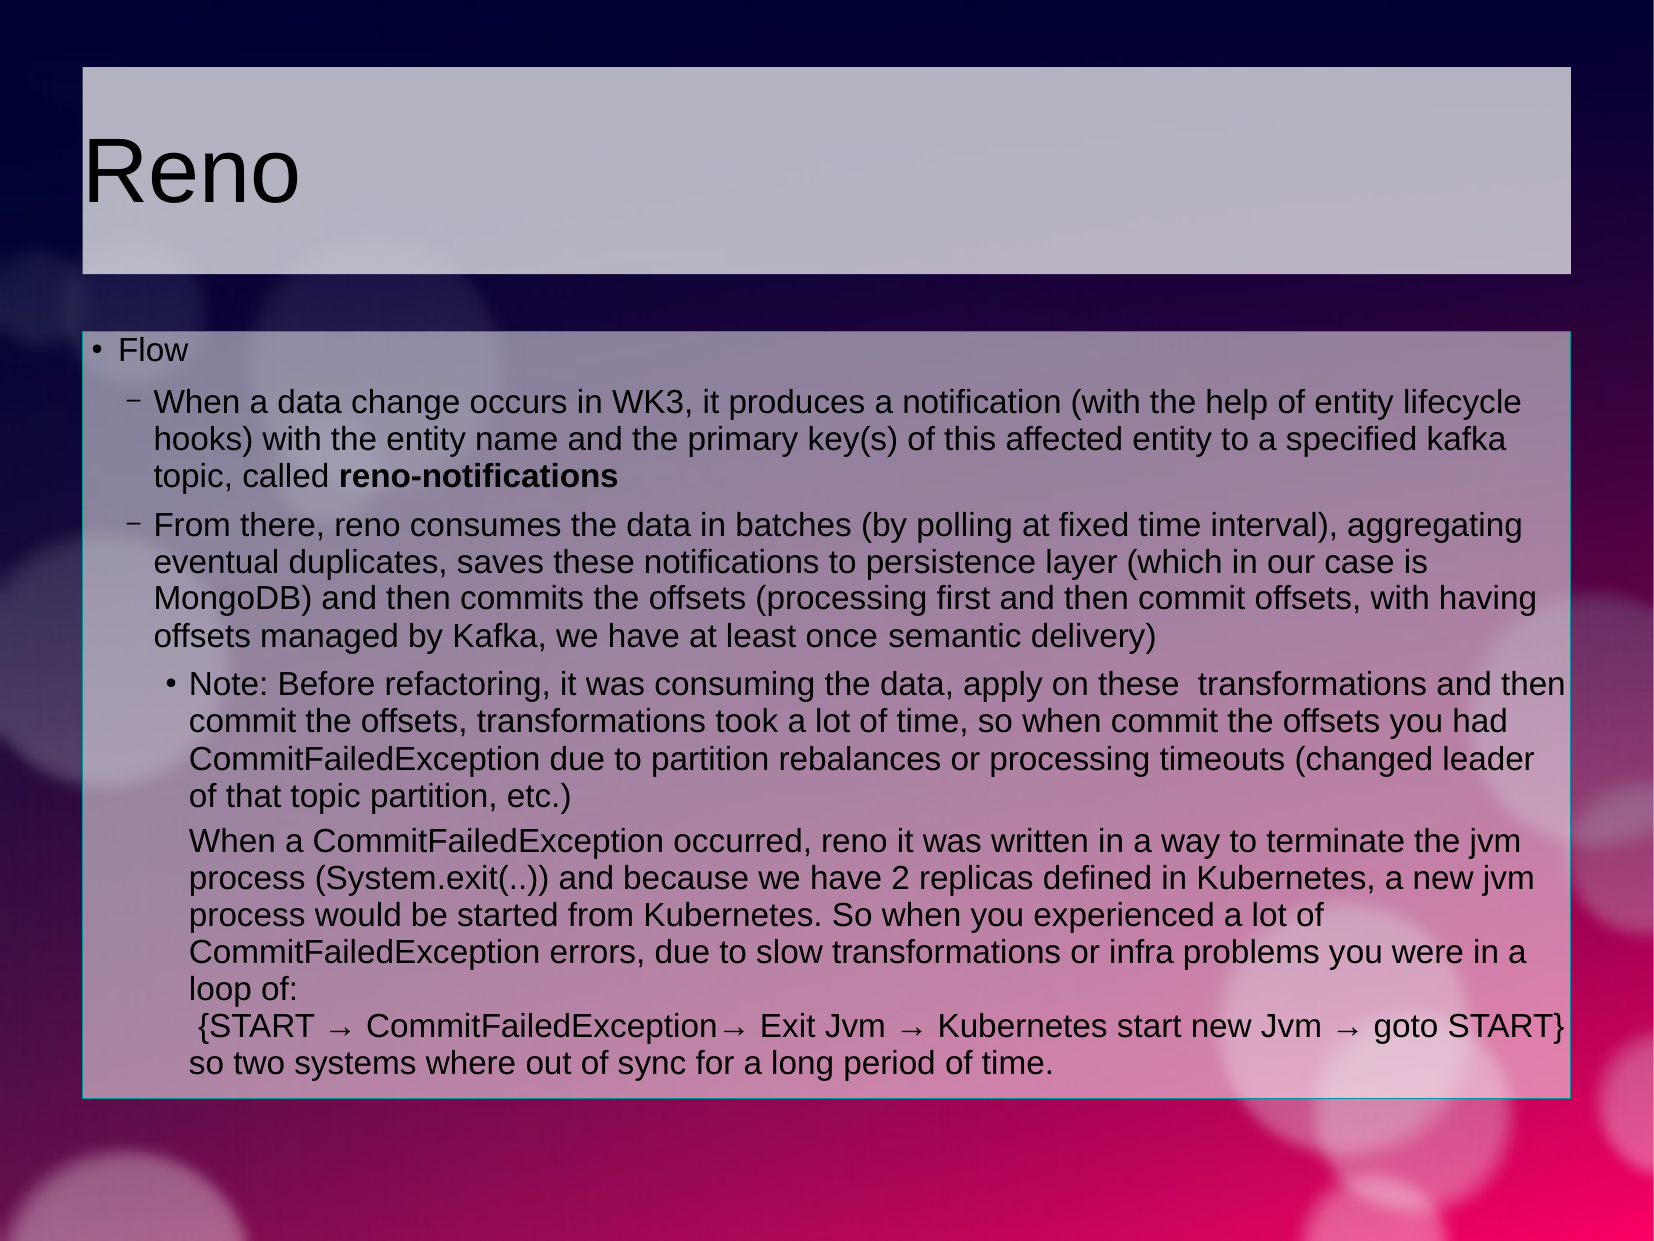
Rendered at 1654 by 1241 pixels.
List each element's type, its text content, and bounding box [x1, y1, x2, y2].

list Flow When a data change occurs in WK3, it produces a notification (with the help of entity lifecycle hooks) with the entity name and the primary key(s) of this affected entity to a specified kafka topic, called reno-notifications From there, reno consumes the data in batches (by polling at fixed time interval), aggregating eventual duplicates, saves these notifications to persistence layer (which in our case is MongoDB) and then commits the offsets (processing first and then commit offsets, with having offsets managed by Kafka, we have at least once semantic delivery) Note: Before refactoring, it was consuming the data, apply on these transformations and then commit the offsets, transformations took a lot of time, so when commit the offsets you had CommitFailedException due to partition rebalances or processing timeouts (changed leader of that topic partition, etc.) When a CommitFailedException occurred, reno it was written in a way to terminate the jvm process (System.exit(..)) and because we have 2 replicas defined in Kubernetes, a new jvm process would be started from Kubernetes. So when you experienced a lot of CommitFailedException errors, due to slow transformations or infra problems you were in a loop of: {START → CommitFailedException→ Exit Jvm → Kubernetes start new Jvm → goto START} so two systems where out of sync for a long period of time. [82, 331, 1571, 1099]
picture [0, 0, 1654, 1241]
title Reno [82, 67, 1571, 275]
